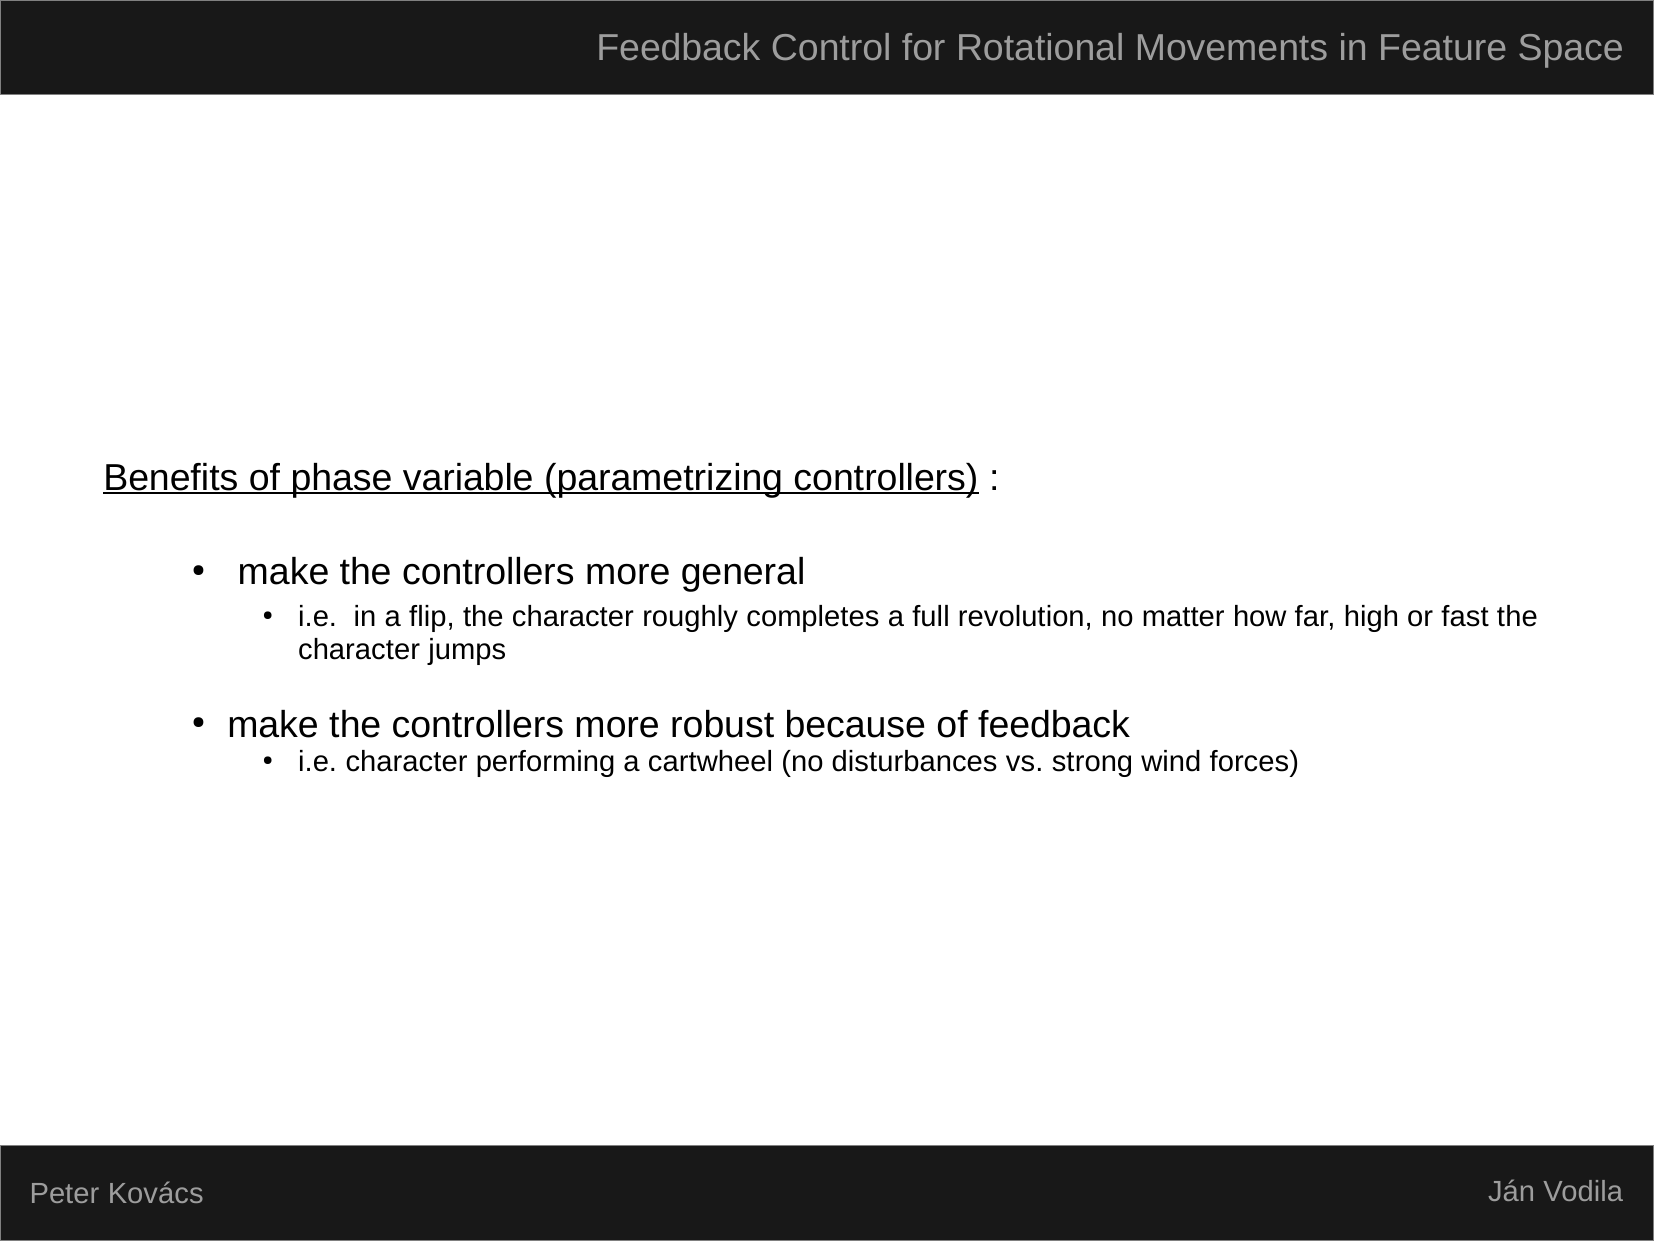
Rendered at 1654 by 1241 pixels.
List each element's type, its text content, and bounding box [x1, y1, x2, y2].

title Feedback Control for Rotational Movements in Feature Space [29, 26, 1625, 69]
text_box Ján Vodila [1488, 1175, 1625, 1208]
text_box Peter Kovács [29, 1175, 243, 1211]
text_box [0, 0, 1654, 95]
text_box [0, 1145, 1654, 1241]
text_box Benefits of phase variable (parametrizing controllers) : [88, 448, 1015, 506]
text_box make the controllers more general i.e. in a flip, the character roughly completes a full revolution, no matter how far, high or fast the character jumps make the controllers more robust because of feedback i.e. character performing a cartwheel (no disturbances vs. strong wind forces) [177, 543, 1630, 786]
